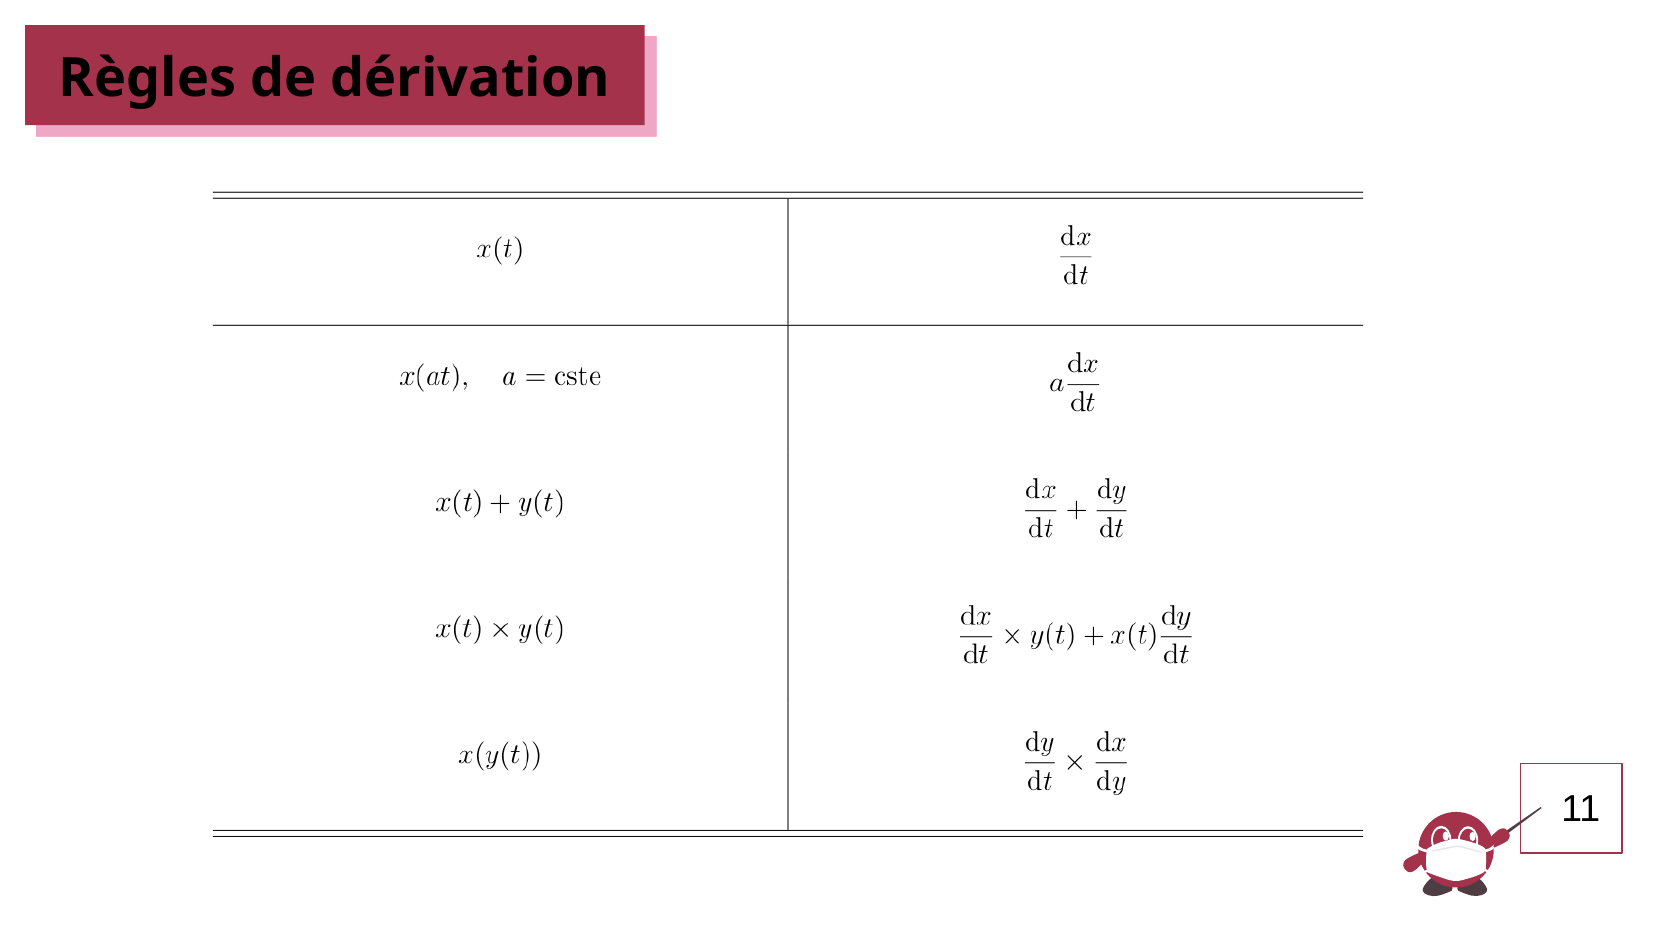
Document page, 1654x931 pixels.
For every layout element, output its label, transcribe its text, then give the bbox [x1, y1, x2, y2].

text_box <numéro> [1546, 780, 1654, 838]
text_box Règles de dérivation [25, 25, 645, 126]
picture [1403, 762, 1623, 897]
picture [201, 183, 1375, 846]
